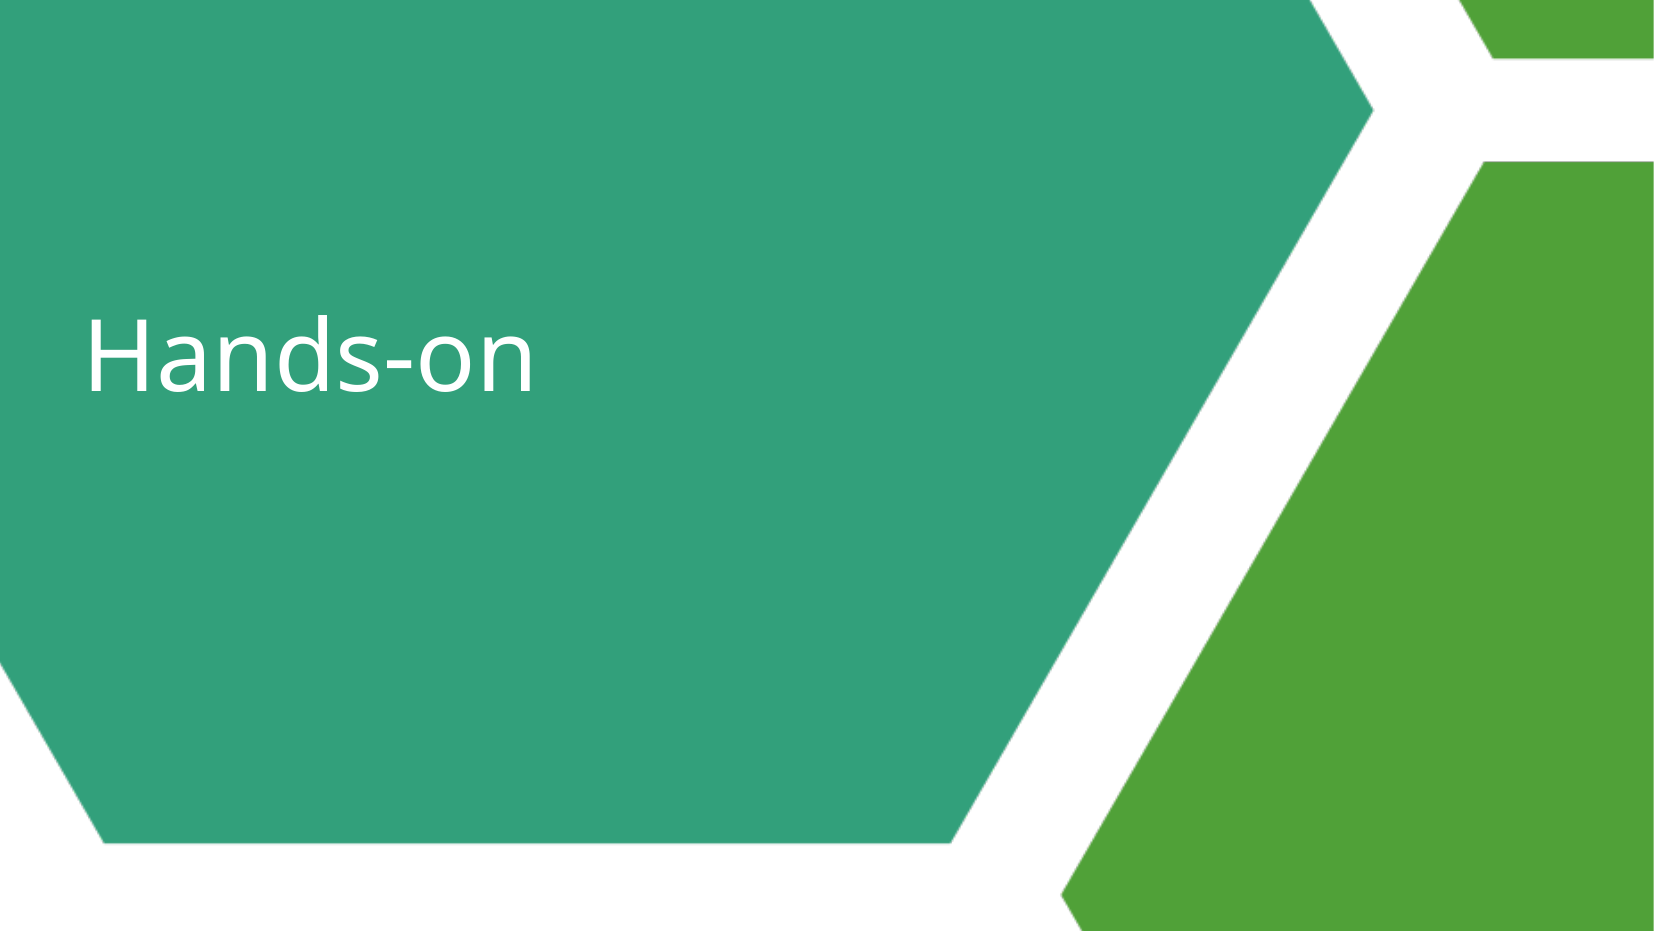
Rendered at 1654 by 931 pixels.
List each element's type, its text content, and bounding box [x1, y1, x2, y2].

picture [0, 0, 1654, 931]
title Hands-on [82, 219, 1218, 486]
